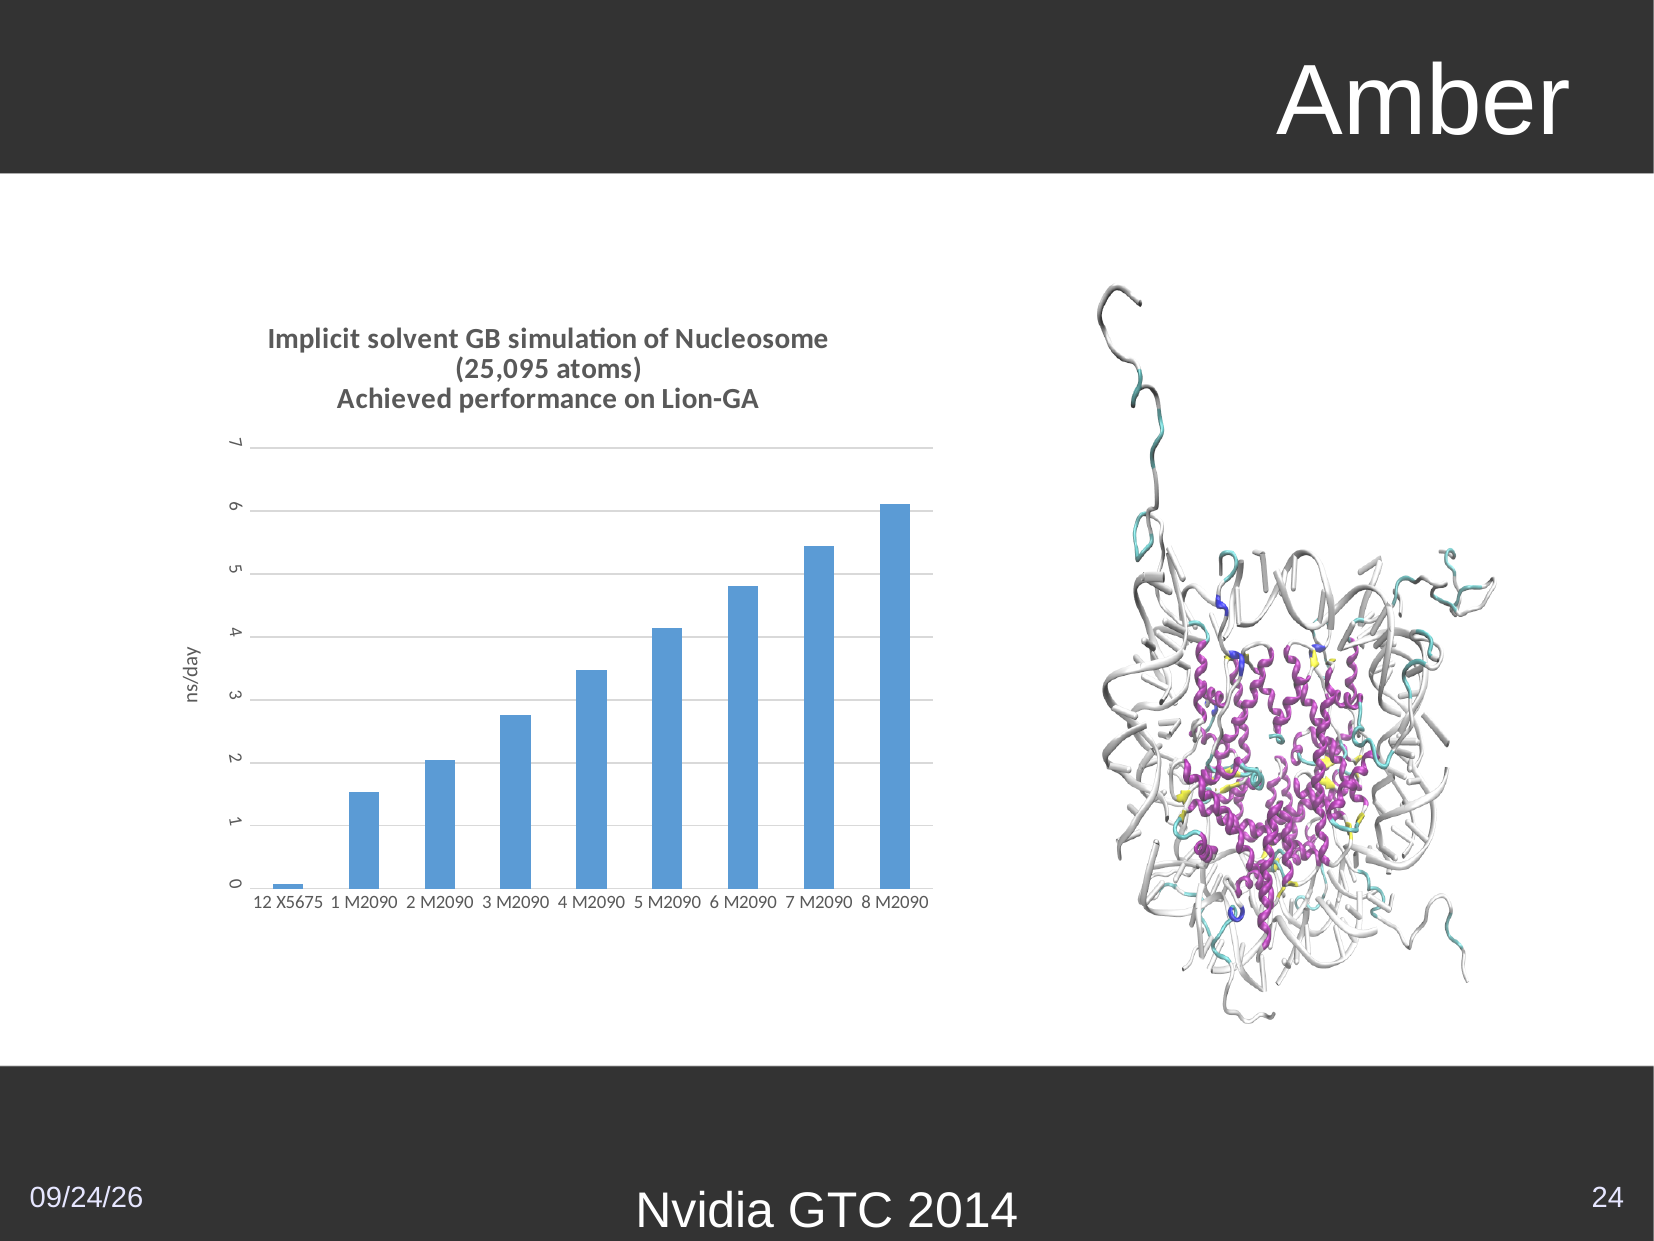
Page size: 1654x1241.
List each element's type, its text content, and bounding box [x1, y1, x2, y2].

title Amber [82, 43, 1571, 156]
chart [148, 297, 949, 926]
picture [0, 0, 1654, 1241]
subtitle Nvidia GTC 2014 [29, 1182, 1625, 1239]
